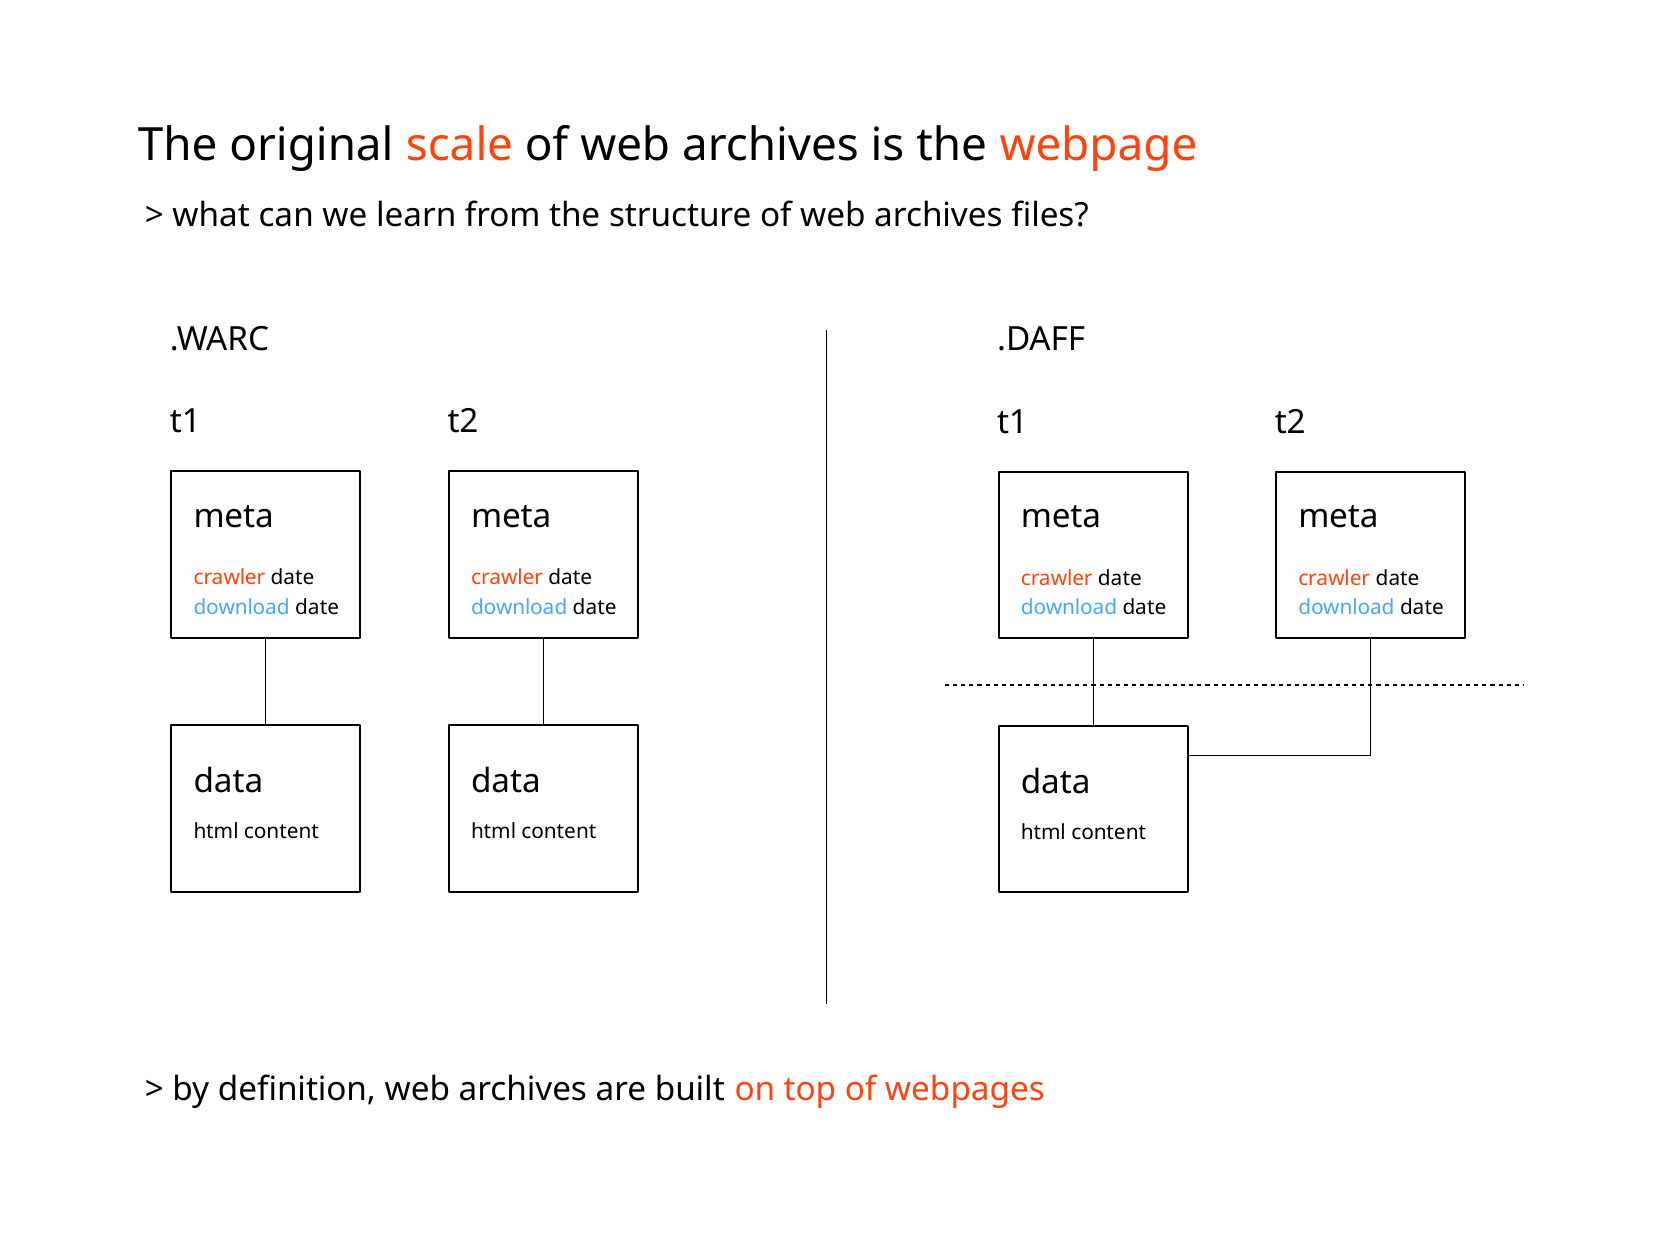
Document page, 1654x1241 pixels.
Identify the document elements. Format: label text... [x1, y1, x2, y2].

text_box data [456, 750, 563, 805]
text_box html content [178, 809, 330, 849]
text_box download date [1006, 585, 1180, 625]
text_box meta [1283, 484, 1401, 540]
text_box html content [1006, 809, 1157, 850]
text_box download date [1283, 585, 1458, 625]
text_box > what can we learn from the structure of web archives files? [130, 183, 1083, 238]
text_box The original scale of web archives is the webpage [123, 118, 1266, 233]
text_box download date [178, 584, 353, 625]
text_box > by definition, web archives are built on top of webpages [130, 1057, 1035, 1112]
text_box crawler date [178, 555, 328, 595]
text_box html content [456, 809, 607, 849]
text_box meta [456, 484, 574, 539]
text_box meta [178, 484, 296, 539]
text_box t2 [432, 389, 500, 445]
text_box crawler date [1006, 555, 1156, 596]
text_box t2 [1259, 390, 1327, 445]
text_box .WARC [155, 307, 297, 362]
text_box data [1006, 750, 1112, 805]
text_box crawler date [456, 555, 606, 595]
text_box t1 [155, 389, 219, 445]
text_box t1 [982, 390, 1047, 445]
text_box data [178, 750, 285, 805]
text_box meta [1006, 484, 1124, 540]
text_box download date [456, 584, 630, 625]
text_box crawler date [1283, 555, 1433, 596]
text_box .DAFF [982, 307, 1111, 362]
